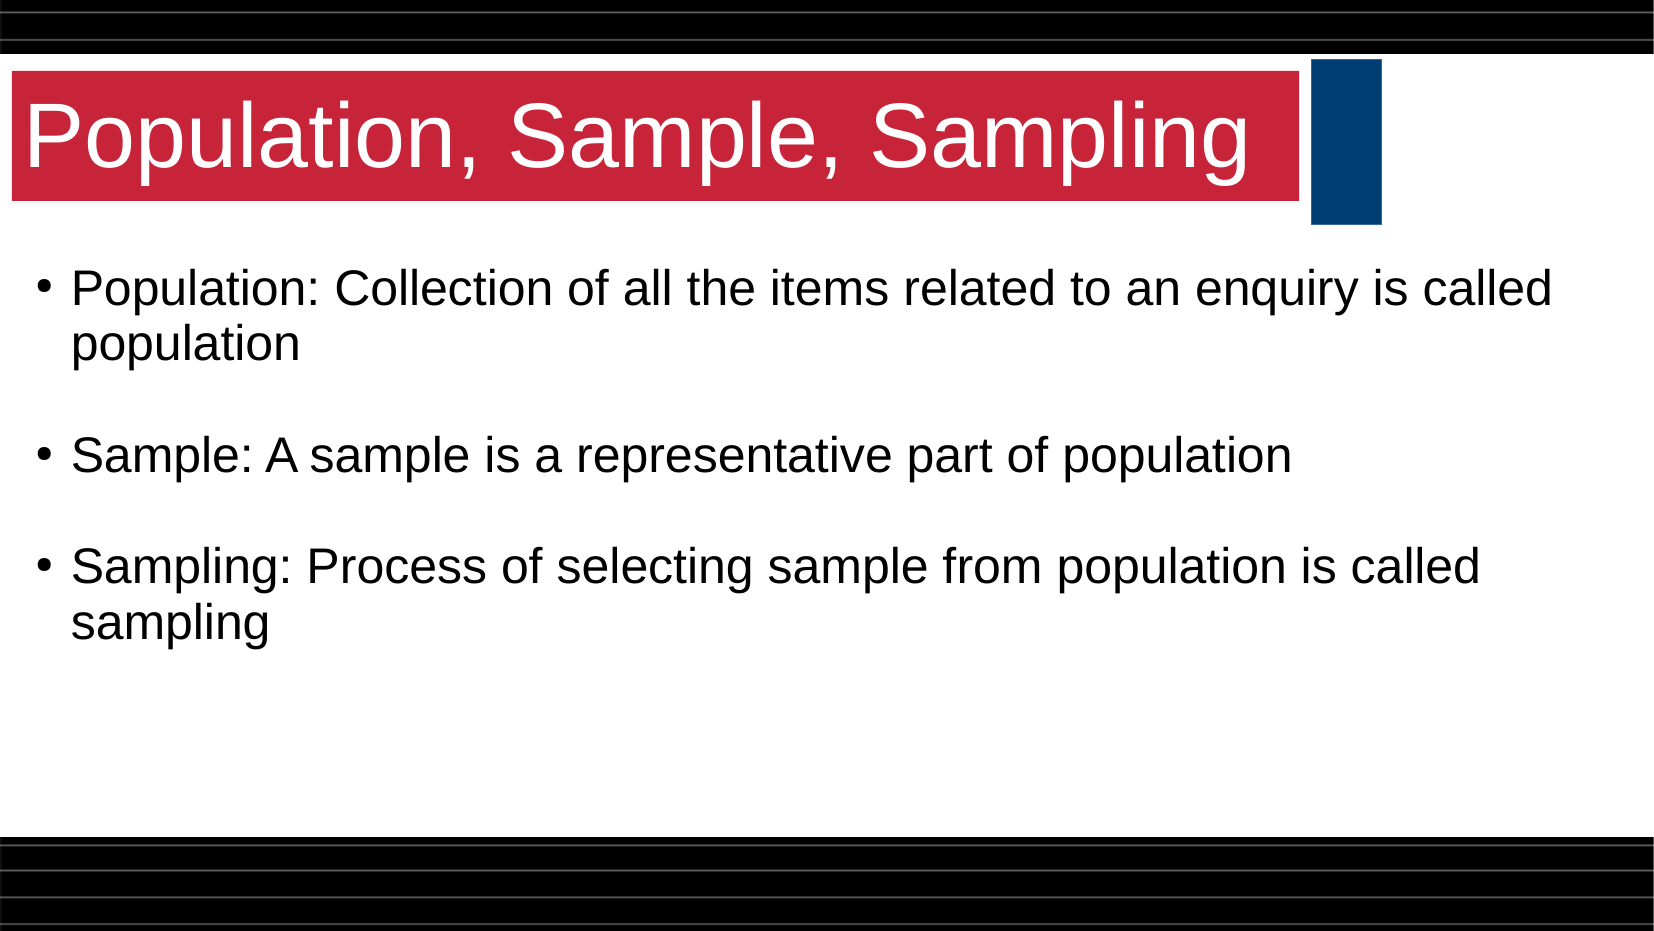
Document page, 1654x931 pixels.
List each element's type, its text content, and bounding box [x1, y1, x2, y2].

subtitle Population: Collection of all the items related to an enquiry is called population Sample: A sample is a representative part of population Sampling: Process of selecting sample from population is called sampling [35, 259, 1654, 875]
text_box [1311, 59, 1382, 225]
picture [0, 837, 1654, 931]
picture [0, 0, 1654, 54]
title Population, Sample, Sampling [11, 70, 1300, 201]
